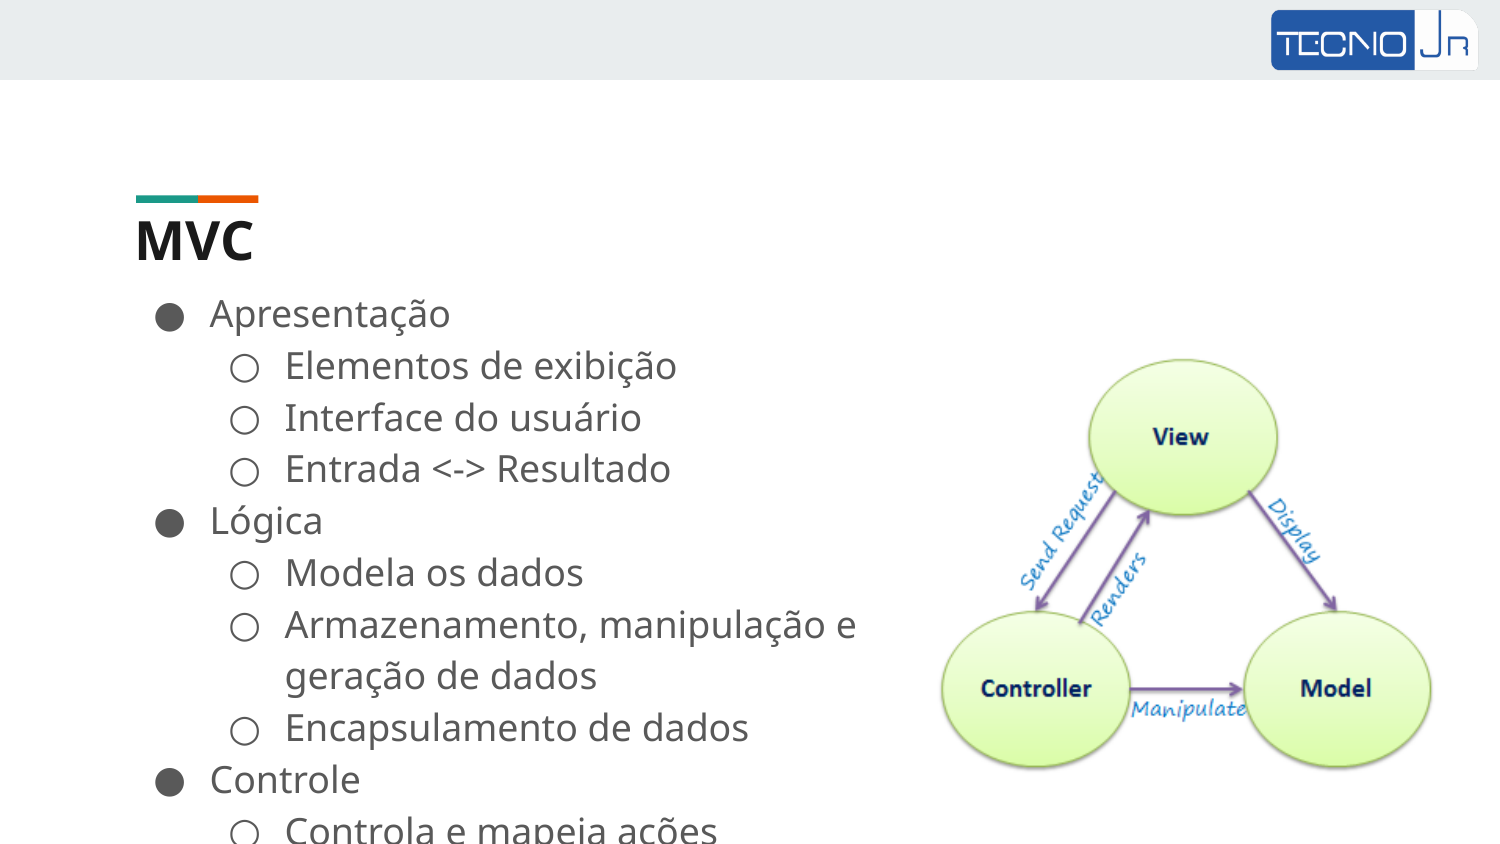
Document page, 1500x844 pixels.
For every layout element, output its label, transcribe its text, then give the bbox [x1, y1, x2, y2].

list Apresentação Elementos de exibição Interface do usuário Entrada <-> Resultado Lógica Modela os dados Armazenamento, manipulação e geração de dados Encapsulamento de dados Controle Controla e mapeia ações [119, 292, 967, 844]
title MVC [119, 191, 1381, 280]
picture [967, 353, 1444, 780]
picture [1227, 0, 1500, 125]
